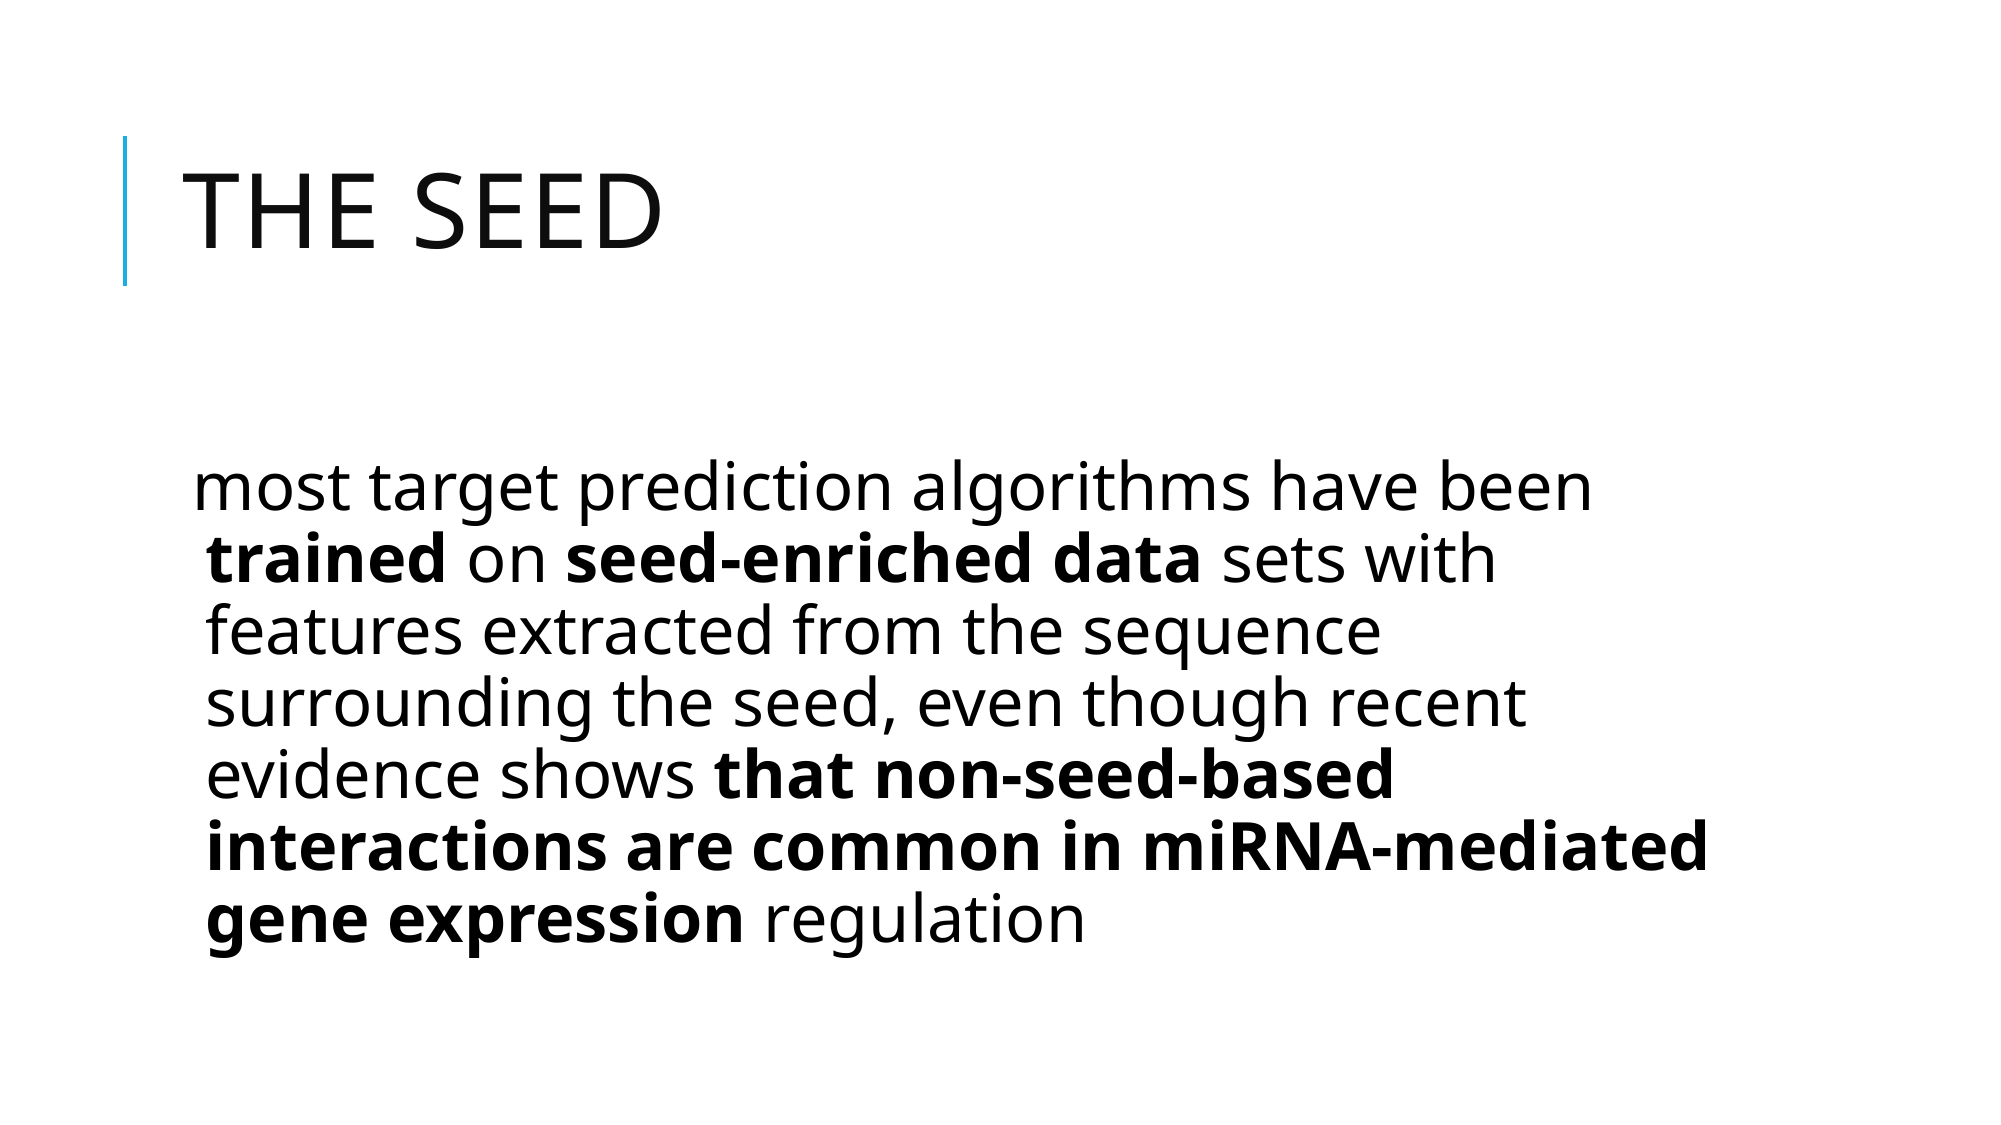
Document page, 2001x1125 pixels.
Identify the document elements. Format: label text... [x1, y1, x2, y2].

list most target prediction algorithms have been trained on seed-enriched data sets with features extracted from the sequence surrounding the seed, even though recent evidence shows that non-seed-based interactions are common in miRNA-mediated gene expression regulation [168, 375, 1763, 1036]
title The seed [168, 96, 1763, 343]
